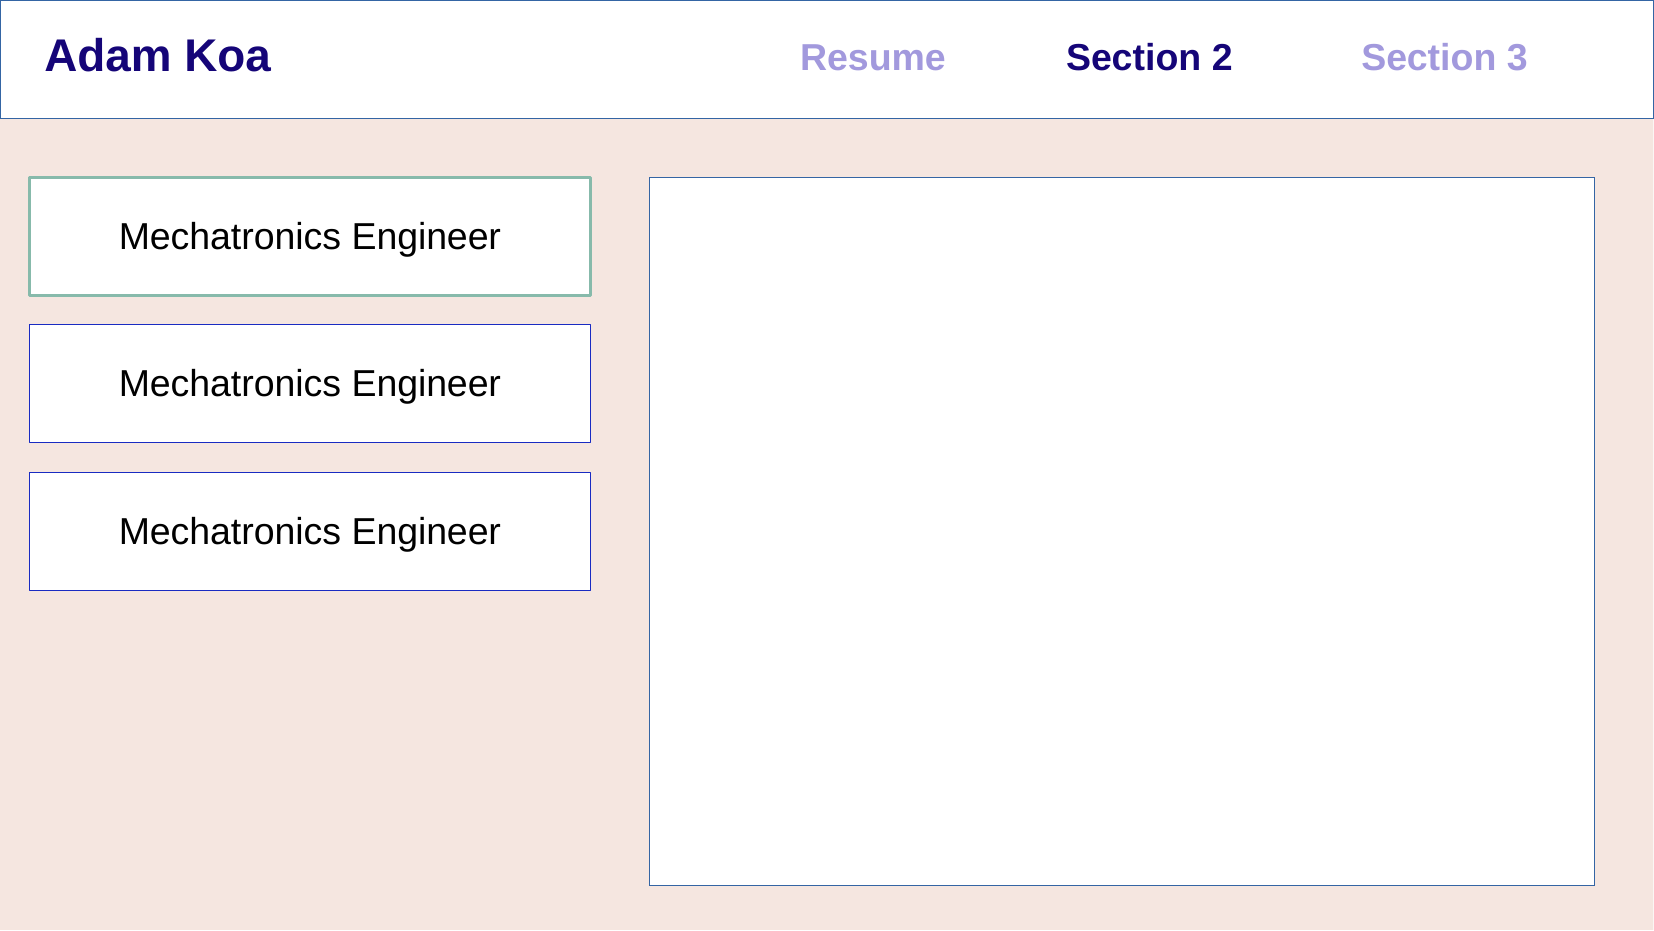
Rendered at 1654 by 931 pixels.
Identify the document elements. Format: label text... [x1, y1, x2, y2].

text_box Mechatronics Engineer [29, 324, 591, 443]
text_box Mechatronics Engineer [29, 177, 591, 296]
text_box Adam Koa [29, 22, 296, 89]
text_box Section 2 [1051, 29, 1317, 87]
text_box [649, 177, 1595, 886]
text_box [0, 0, 1654, 119]
text_box Mechatronics Engineer [29, 472, 591, 591]
text_box Resume [785, 29, 1051, 87]
text_box Section 3 [1346, 29, 1613, 87]
